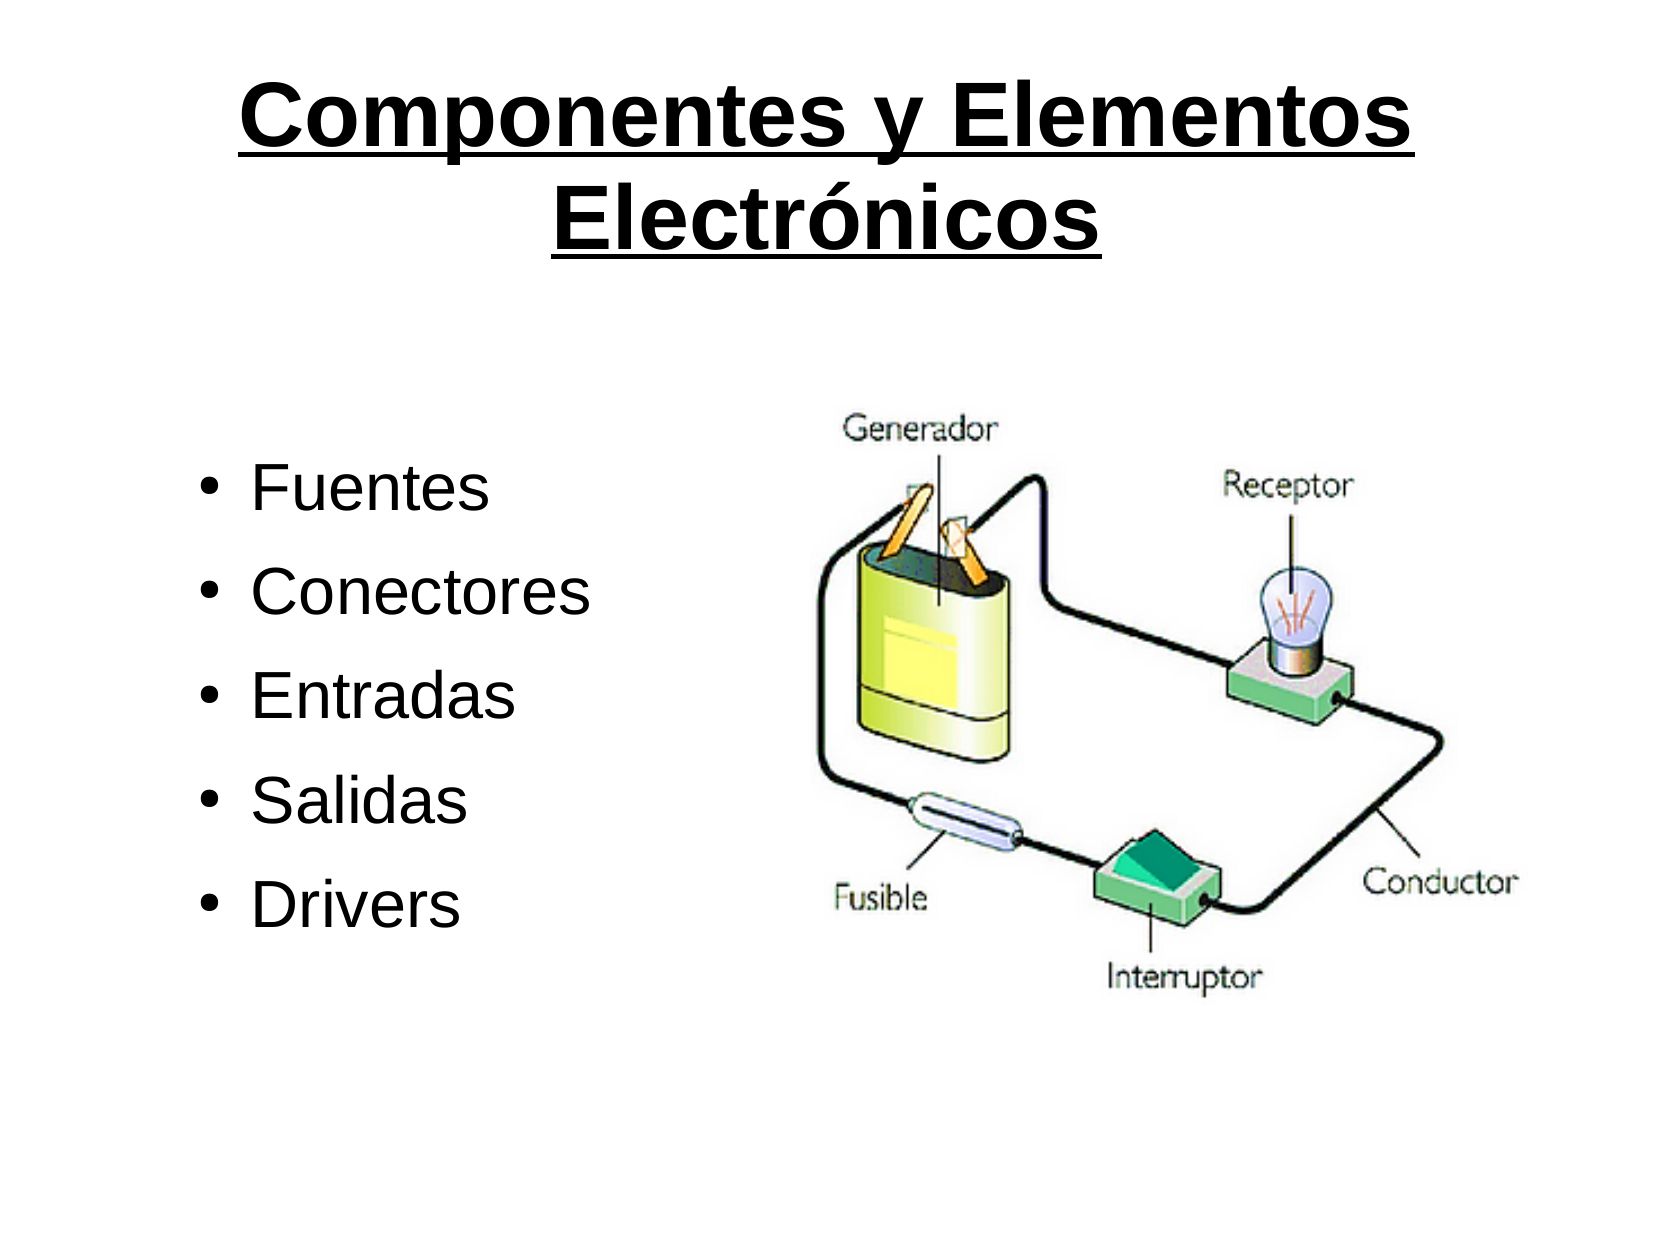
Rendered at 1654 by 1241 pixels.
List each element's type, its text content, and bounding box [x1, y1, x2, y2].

list Fuentes Conectores Entradas Salidas Drivers [180, 450, 781, 1156]
title Componentes y Elementos Electrónicos [82, 62, 1571, 271]
picture [810, 404, 1531, 1006]
